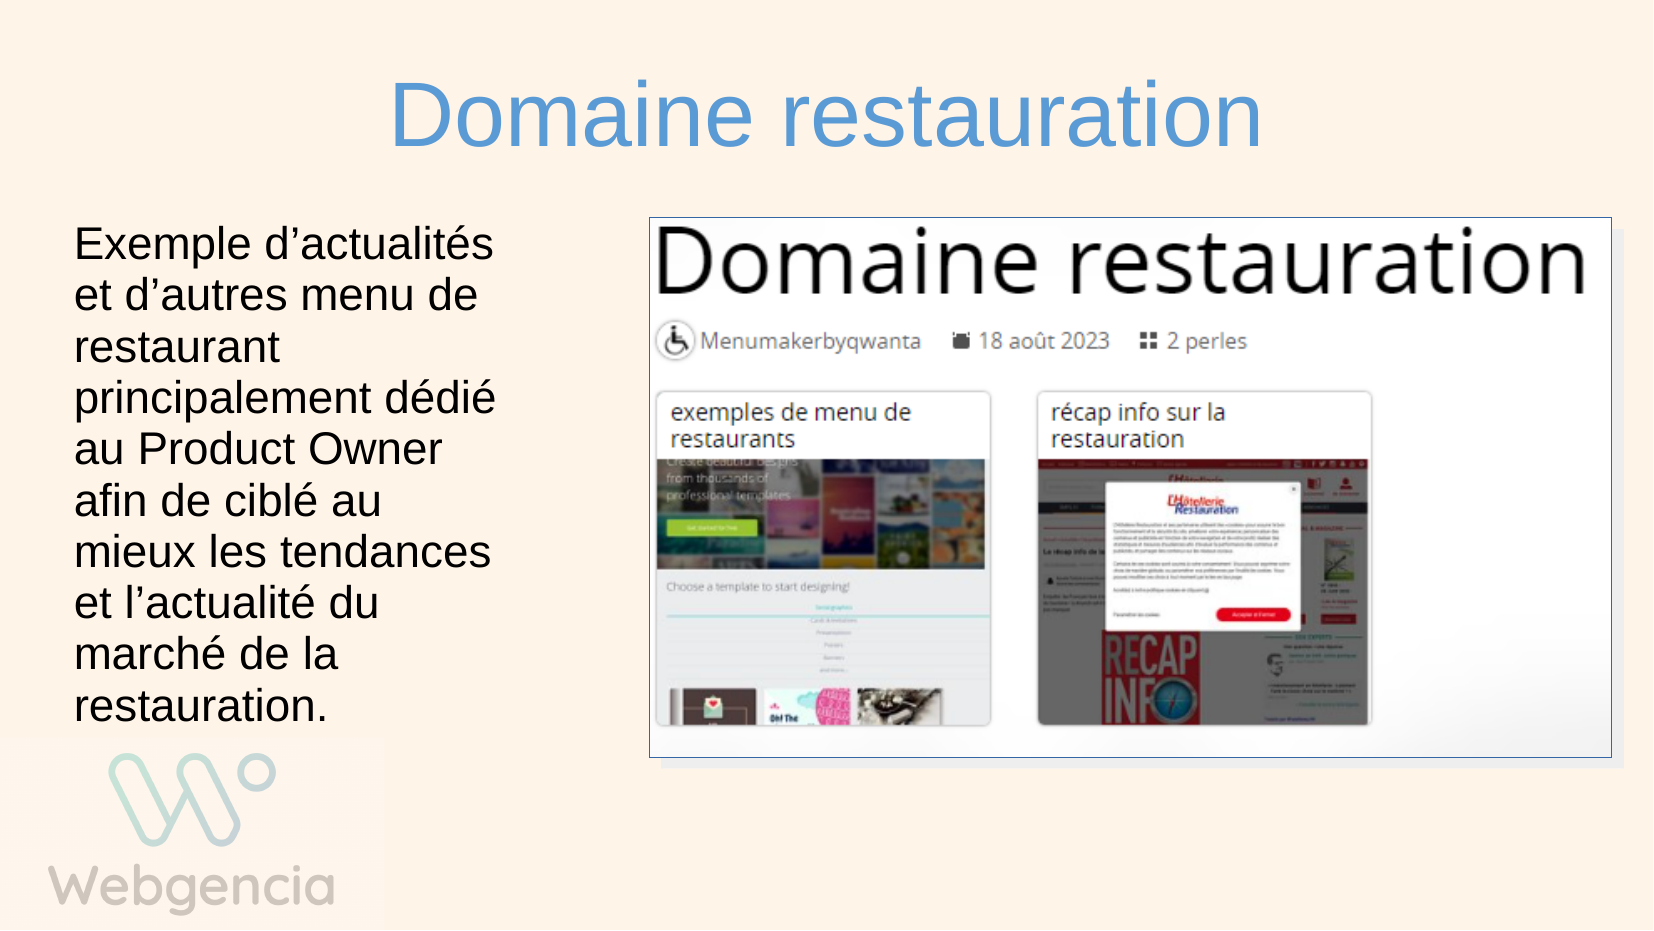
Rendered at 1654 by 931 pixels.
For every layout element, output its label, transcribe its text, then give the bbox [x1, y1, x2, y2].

title Domaine restauration [82, 37, 1571, 193]
text_box Exemple d’actualités et d’autres menu de restaurant principalement dédié au Product Owner afin de ciblé au mieux les tendances et l’actualité du marché de la restauration. [59, 210, 532, 739]
picture [0, 738, 384, 931]
picture [649, 217, 1612, 758]
